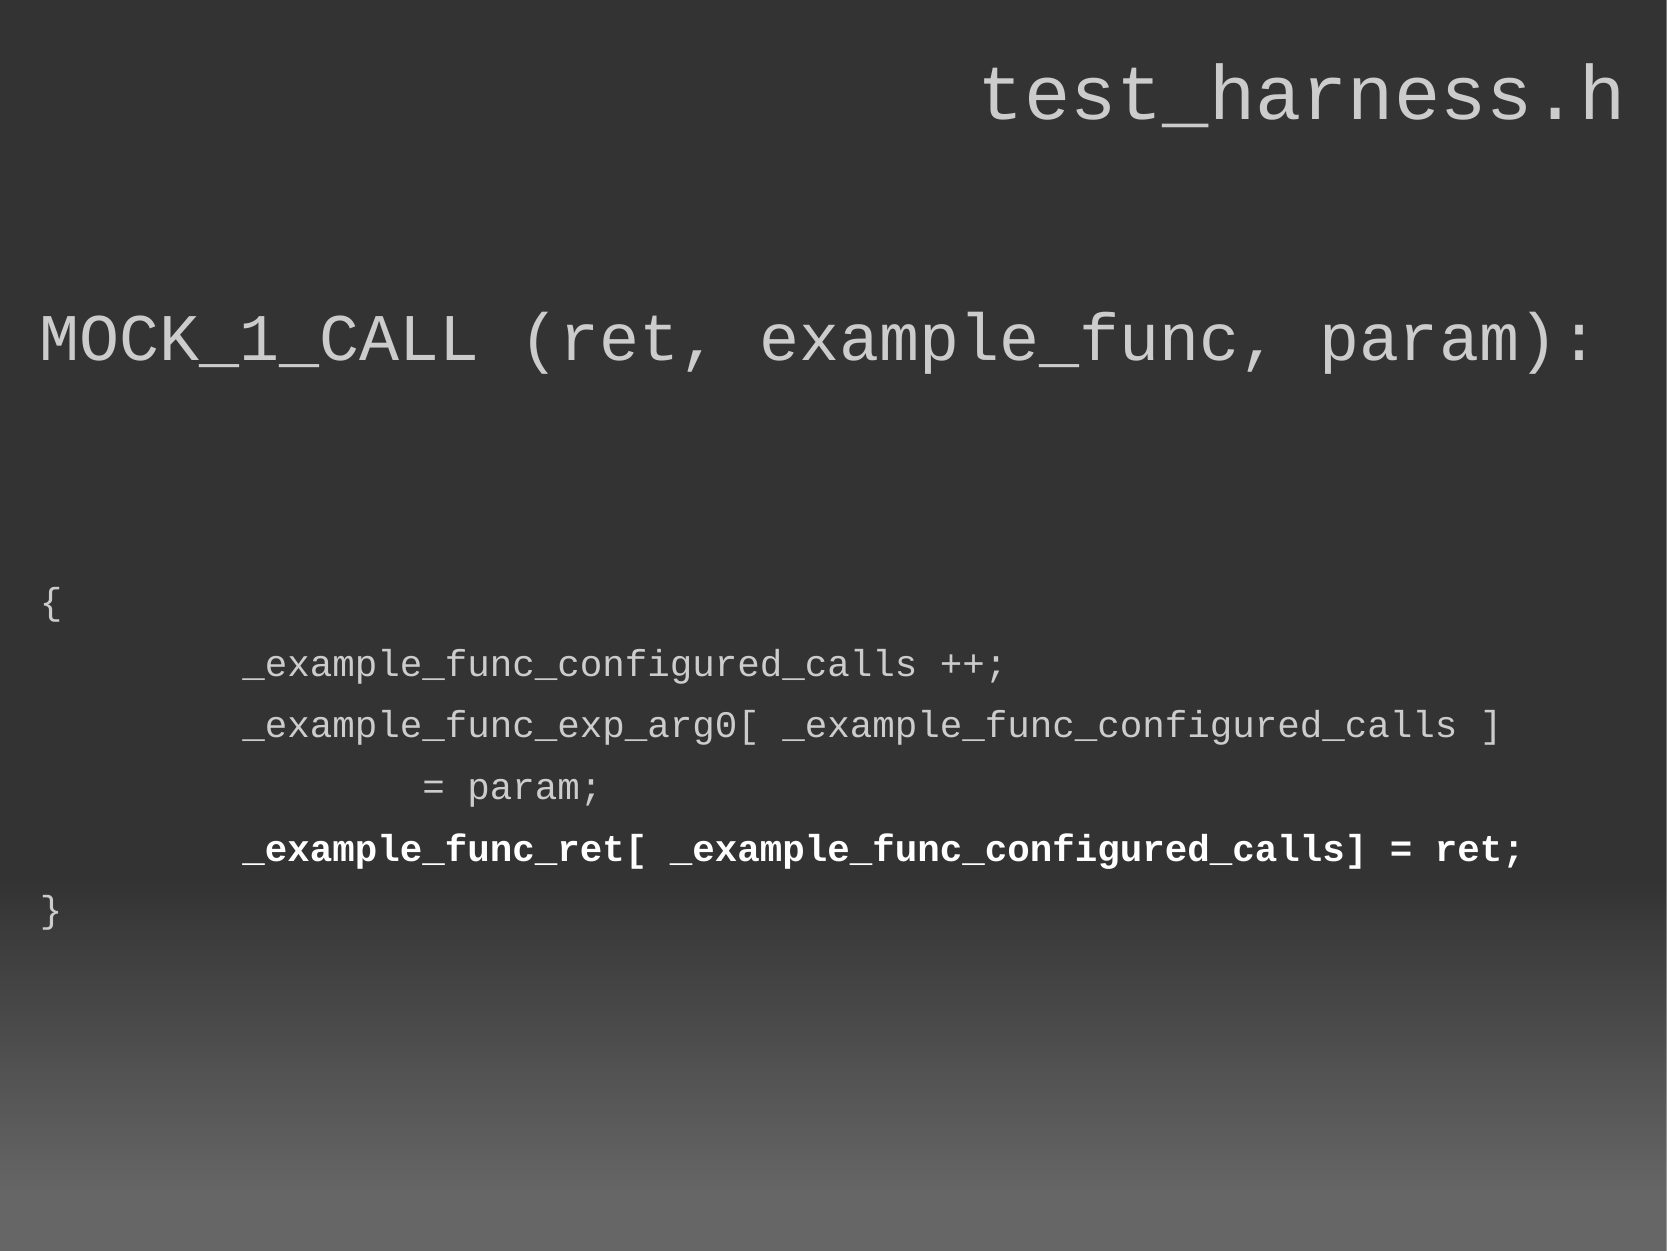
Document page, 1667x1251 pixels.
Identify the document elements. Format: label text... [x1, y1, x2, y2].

list MOCK_1_CALL (ret, example_func, param): { _example_func_configured_calls ++; _example_func_exp_arg0[ _example_func_configured_calls ] = param; _example_func_ret[ _example_func_configured_calls] = ret; } [39, 299, 1626, 1203]
title test_harness.h [39, 49, 1626, 240]
picture [0, 0, 1667, 1251]
